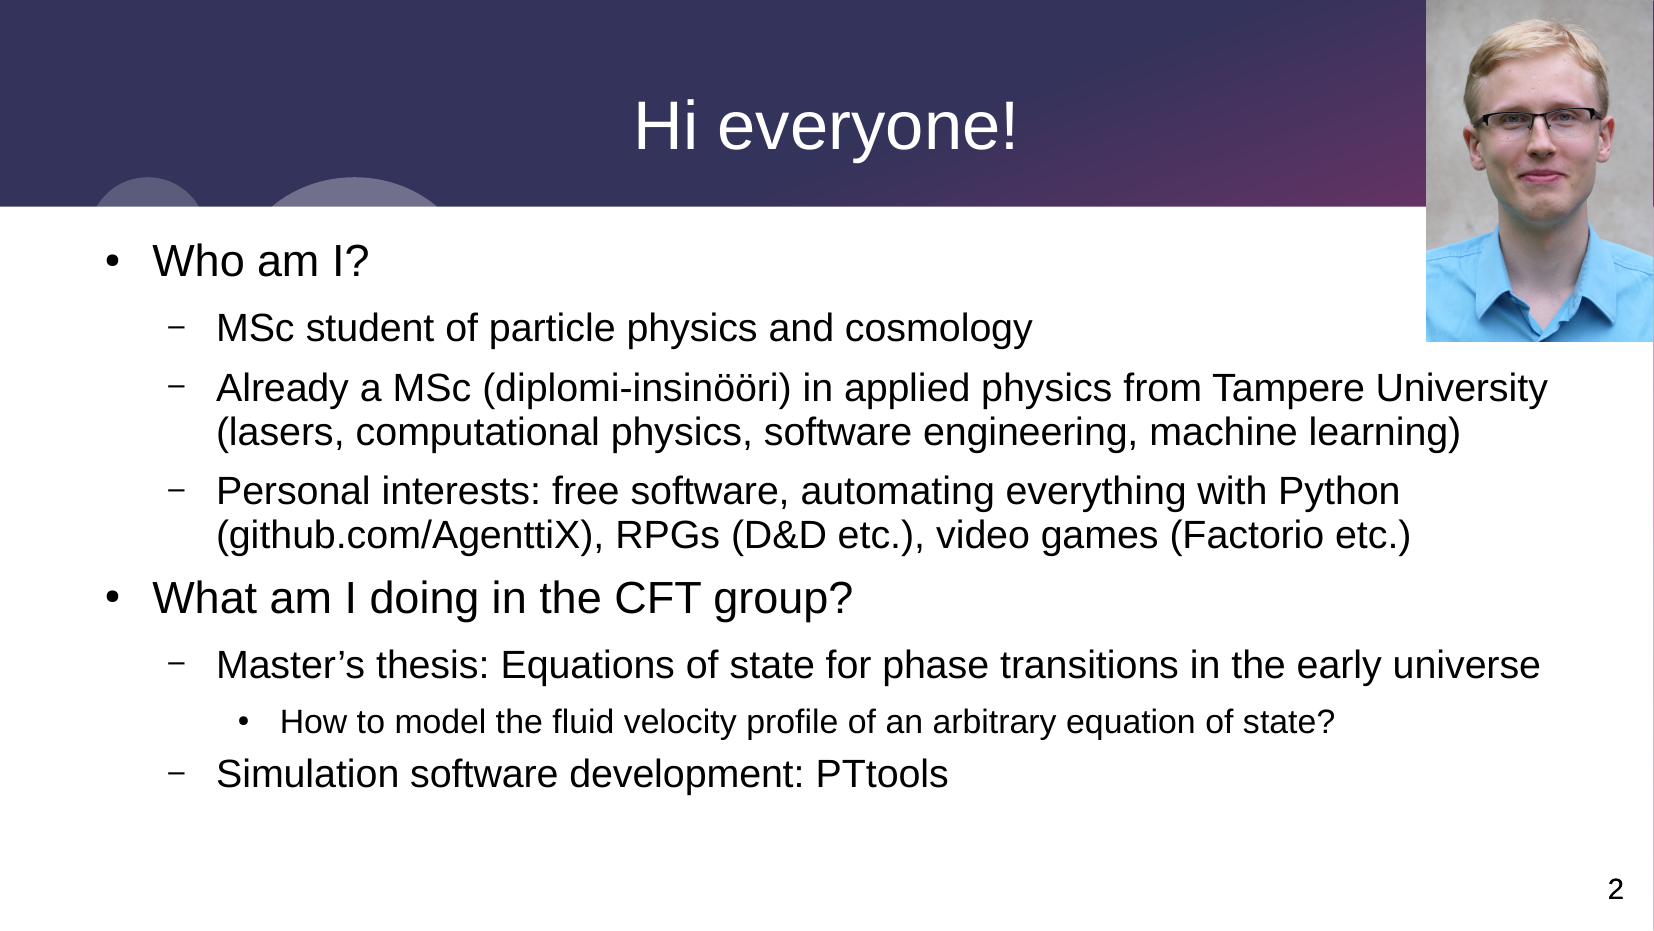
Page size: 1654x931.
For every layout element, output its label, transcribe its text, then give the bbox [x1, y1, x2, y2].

picture [1426, 0, 1654, 342]
list Who am I? MSc student of particle physics and cosmology Already a MSc (diplomi-insinööri) in applied physics from Tampere University (lasers, computational physics, software engineering, machine learning) Personal interests: free software, automating everything with Python (github.com/AgenttiX), RPGs (D&D etc.), video games (Factorio etc.) What am I doing in the CFT group? Master’s thesis: Equations of state for phase transitions in the early universe How to model the fluid velocity profile of an arbitrary equation of state? Simulation software development: PTtools [88, 236, 1565, 827]
title Hi everyone! [88, 44, 1426, 207]
